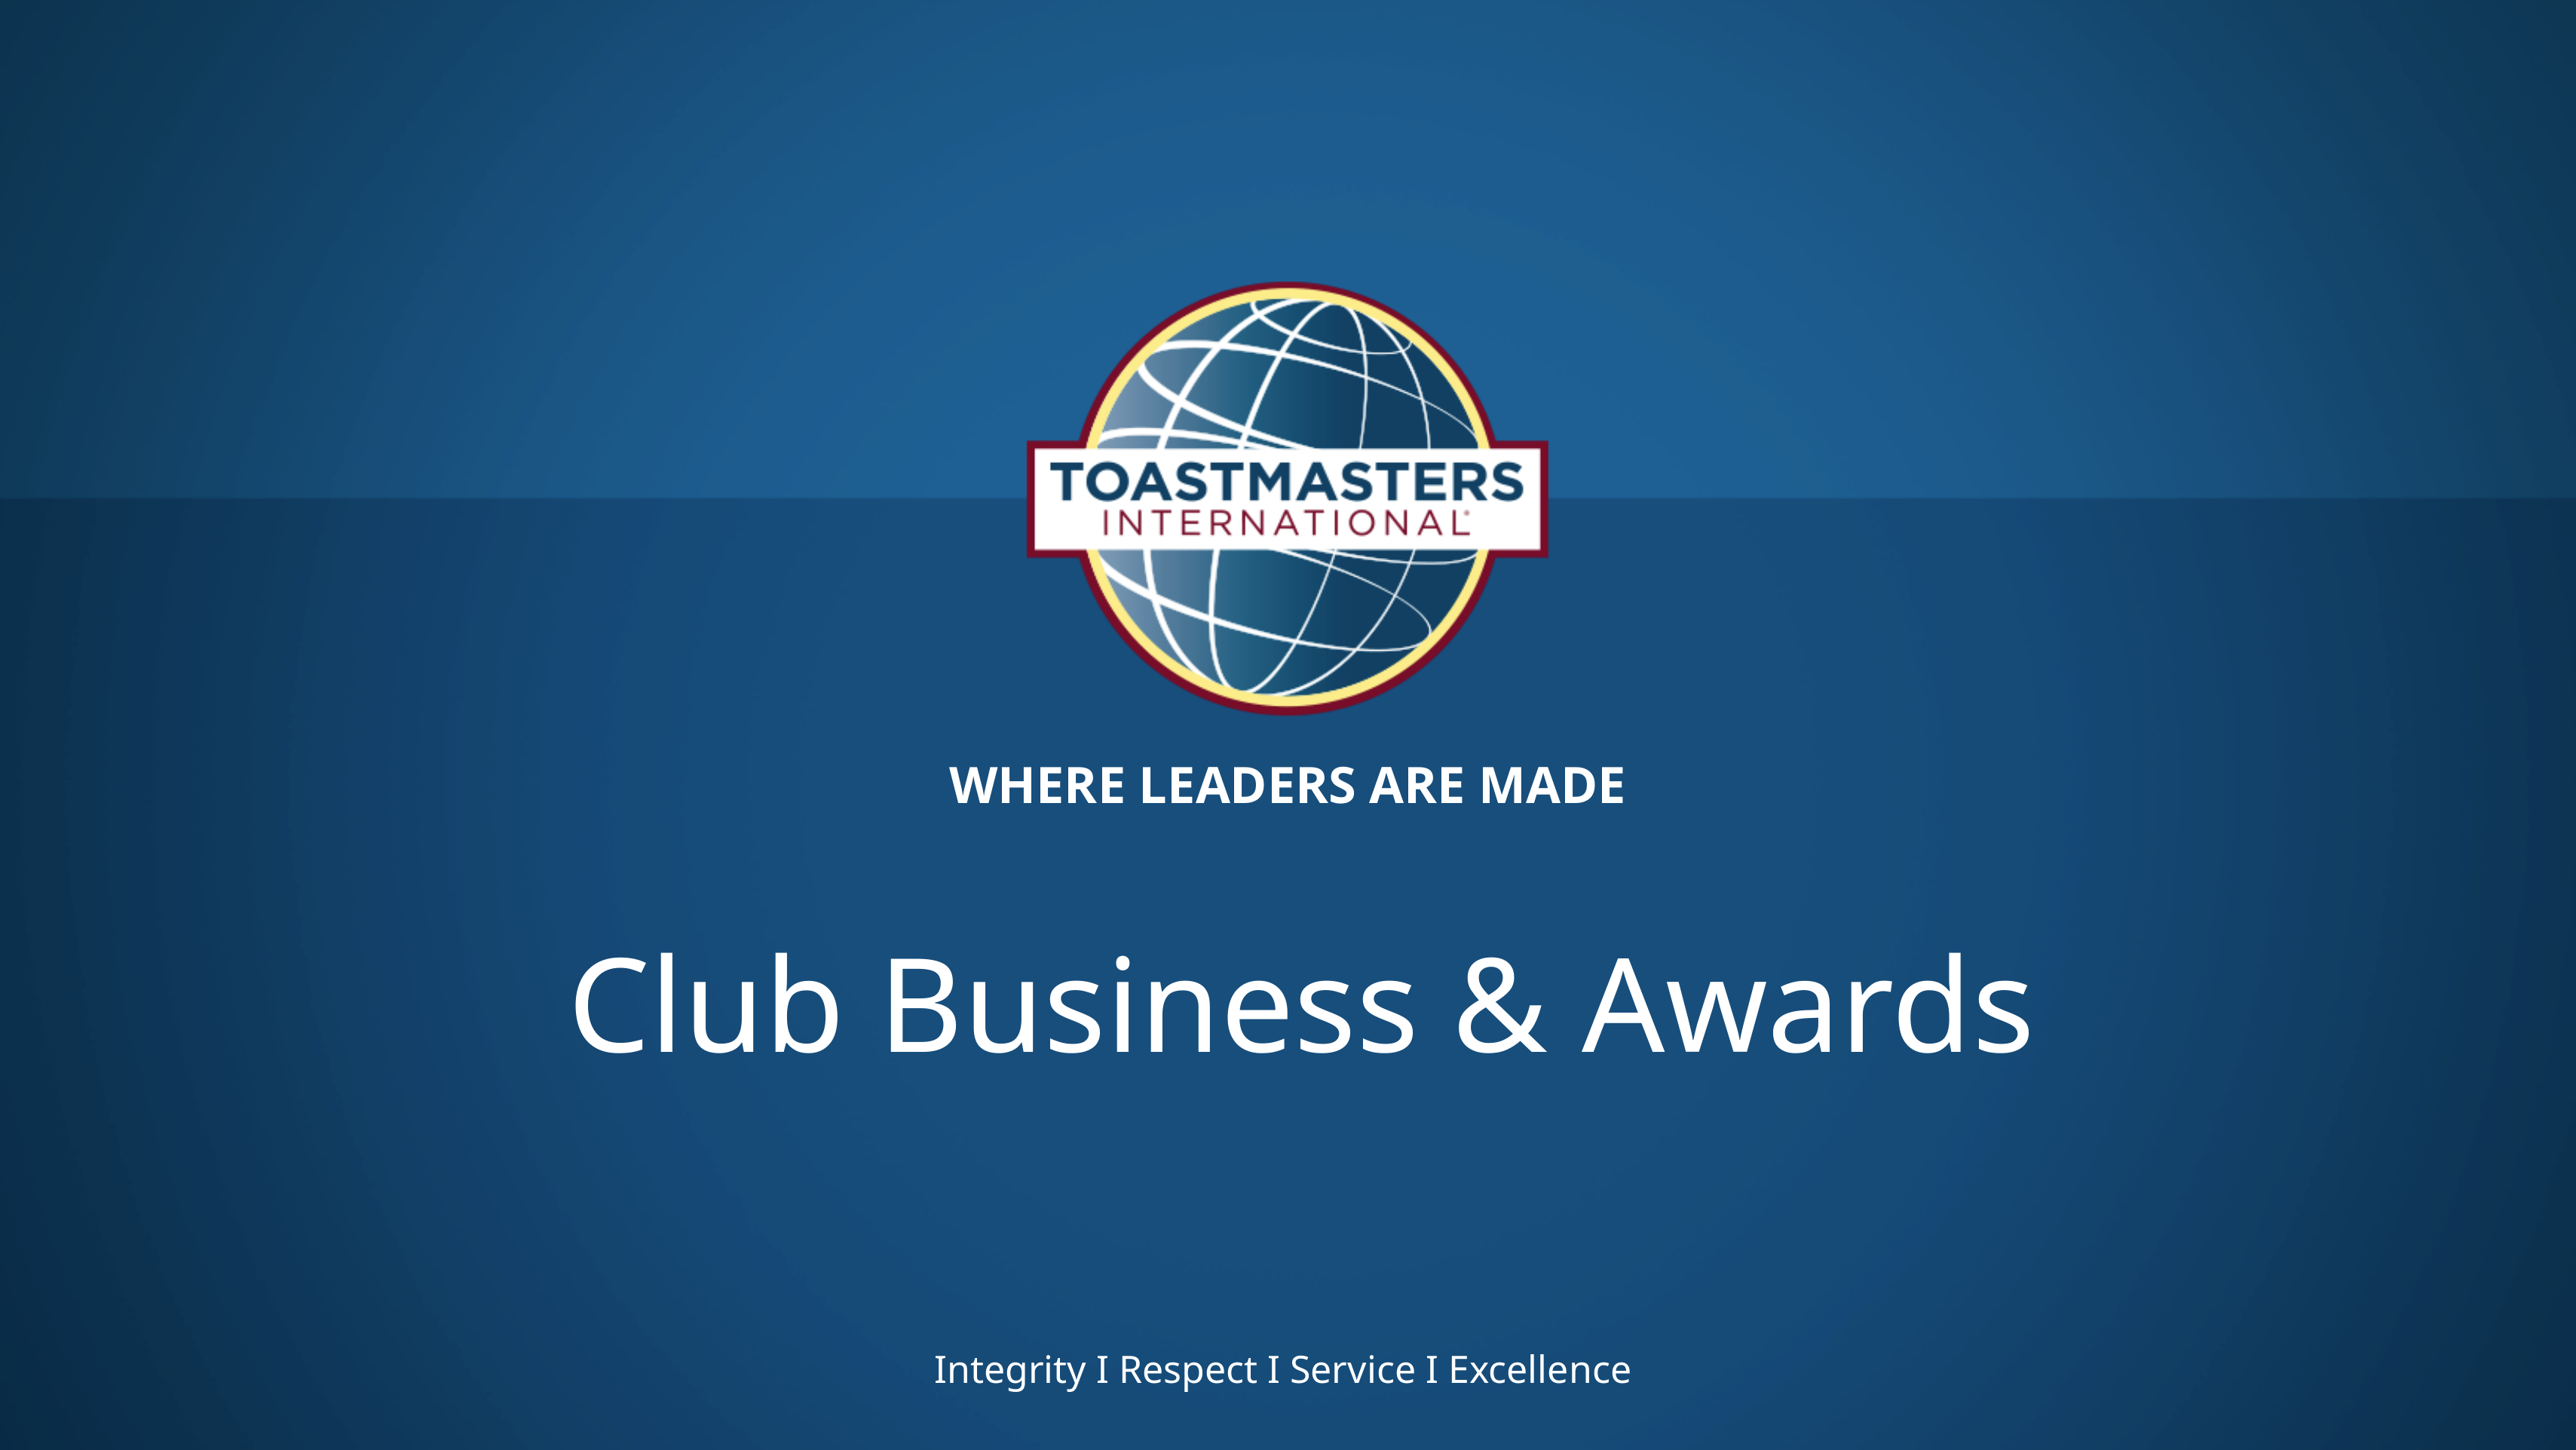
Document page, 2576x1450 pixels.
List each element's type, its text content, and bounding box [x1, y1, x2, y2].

list Club Business & Awards [293, 934, 2311, 1450]
picture [0, 0, 2576, 1450]
